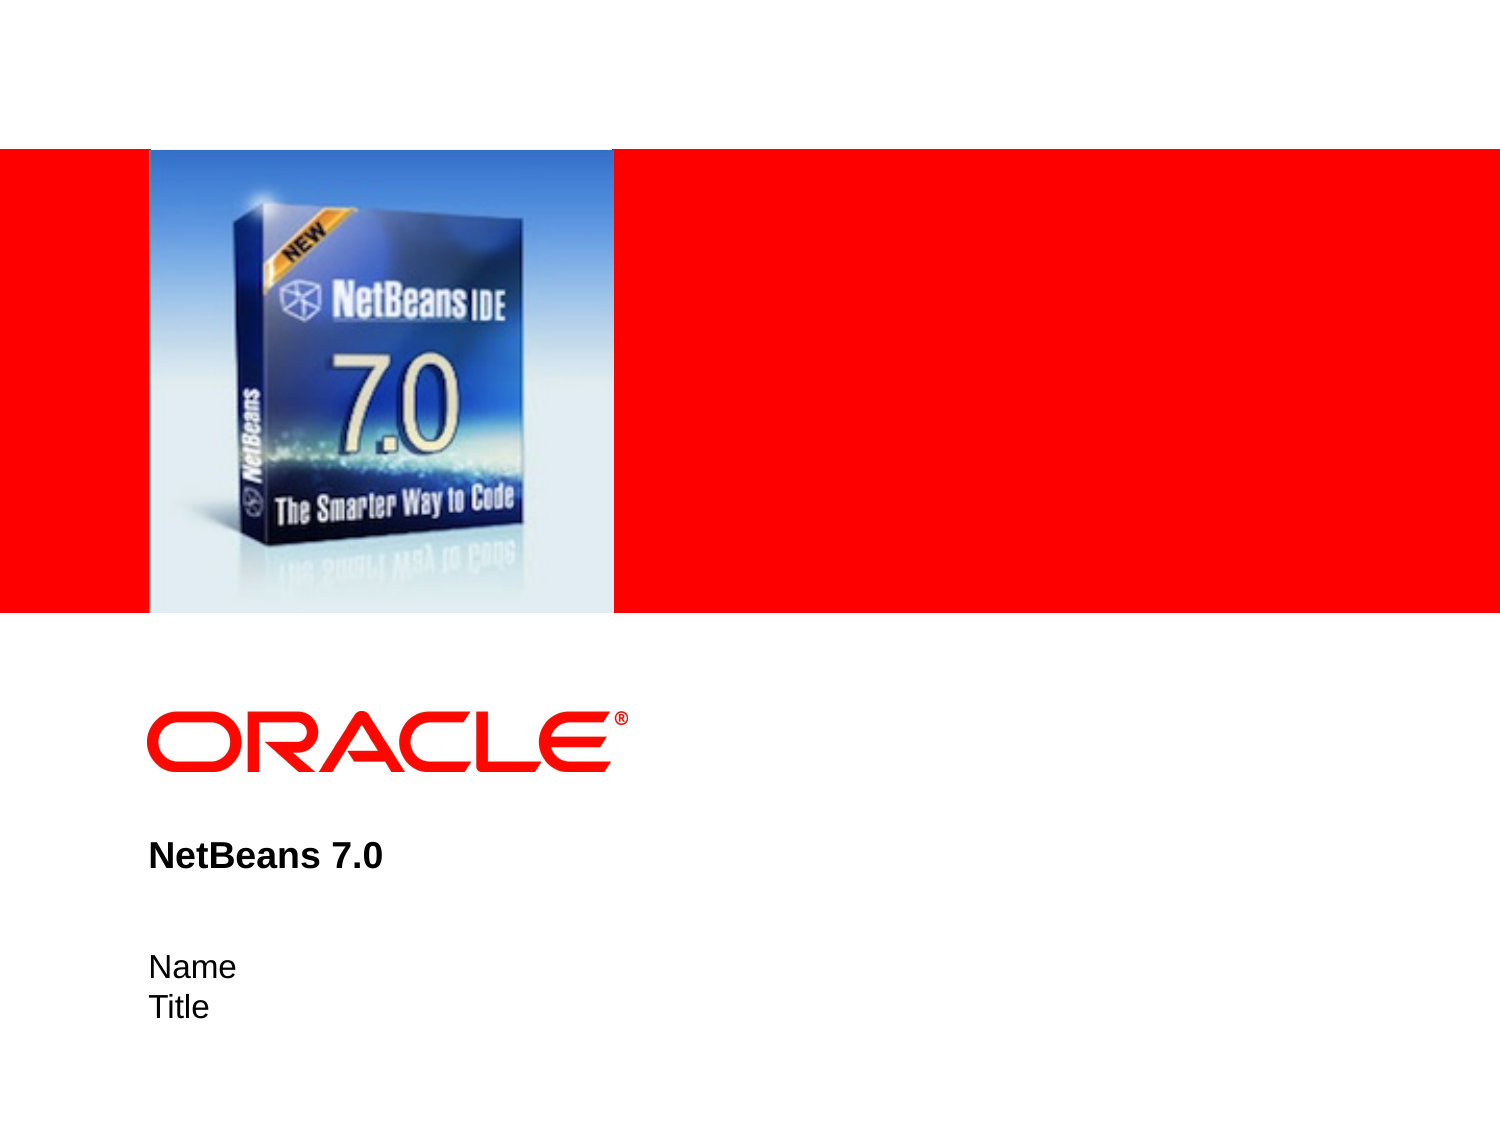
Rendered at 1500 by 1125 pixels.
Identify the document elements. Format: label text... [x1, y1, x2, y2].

picture [0, 149, 1500, 613]
title NetBeans 7.0 [133, 787, 1409, 929]
picture [147, 711, 628, 772]
subtitle Name Title [133, 937, 1184, 1063]
